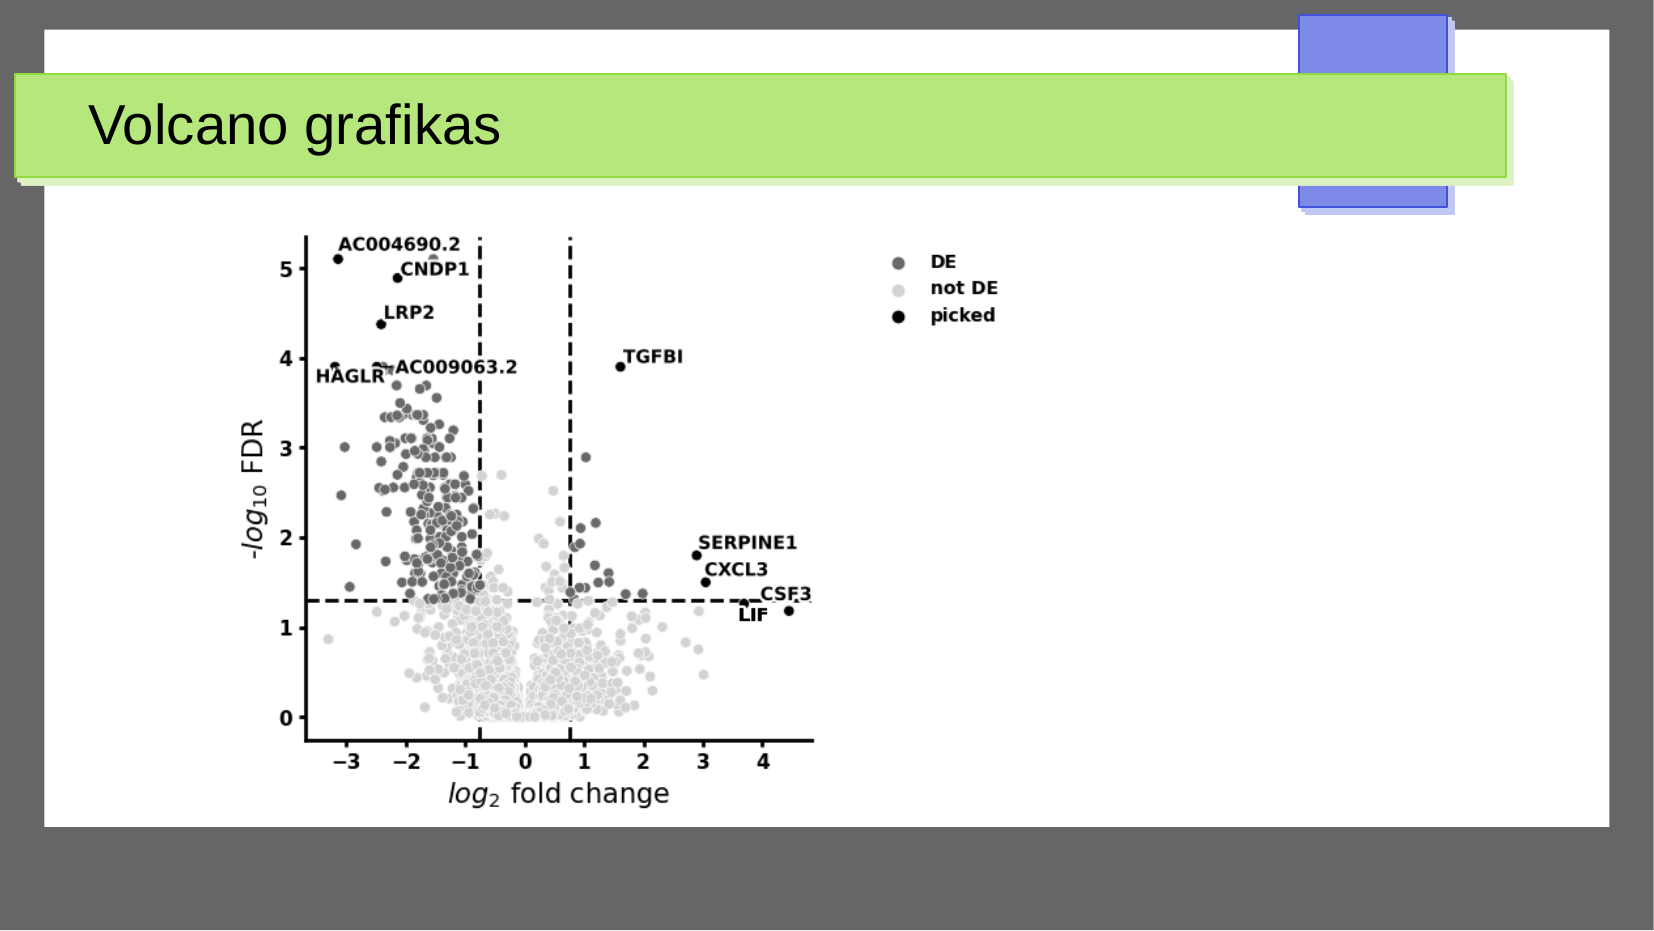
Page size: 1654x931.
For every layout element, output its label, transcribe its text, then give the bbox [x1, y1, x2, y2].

picture [231, 221, 1034, 824]
title Volcano grafikas [88, 73, 1506, 178]
